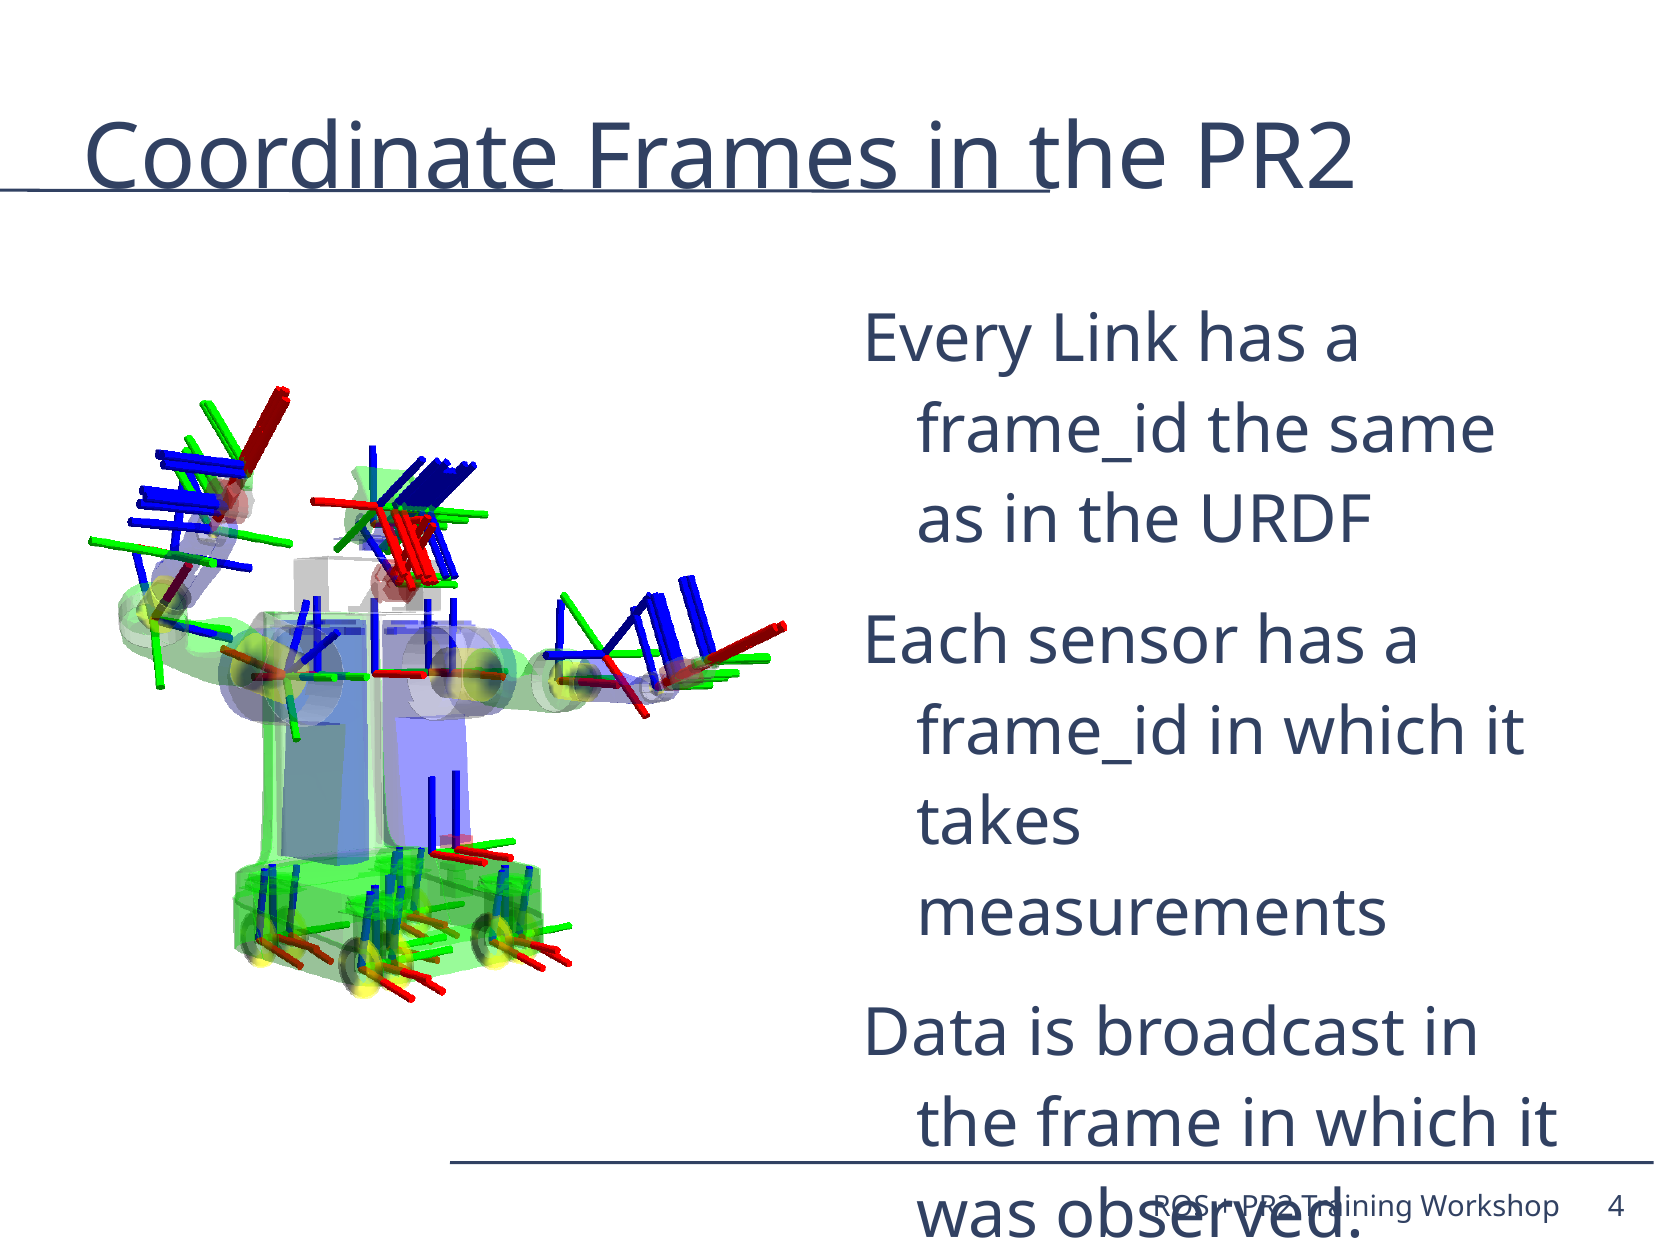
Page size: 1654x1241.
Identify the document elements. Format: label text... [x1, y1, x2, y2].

list Every Link has a frame_id the same as in the URDF Each sensor has a frame_id in which it takes measurements Data is broadcast in the frame in which it was observed. [845, 290, 1572, 1109]
title Coordinate Frames in the PR2 [82, 49, 1571, 257]
picture [82, 384, 809, 1015]
